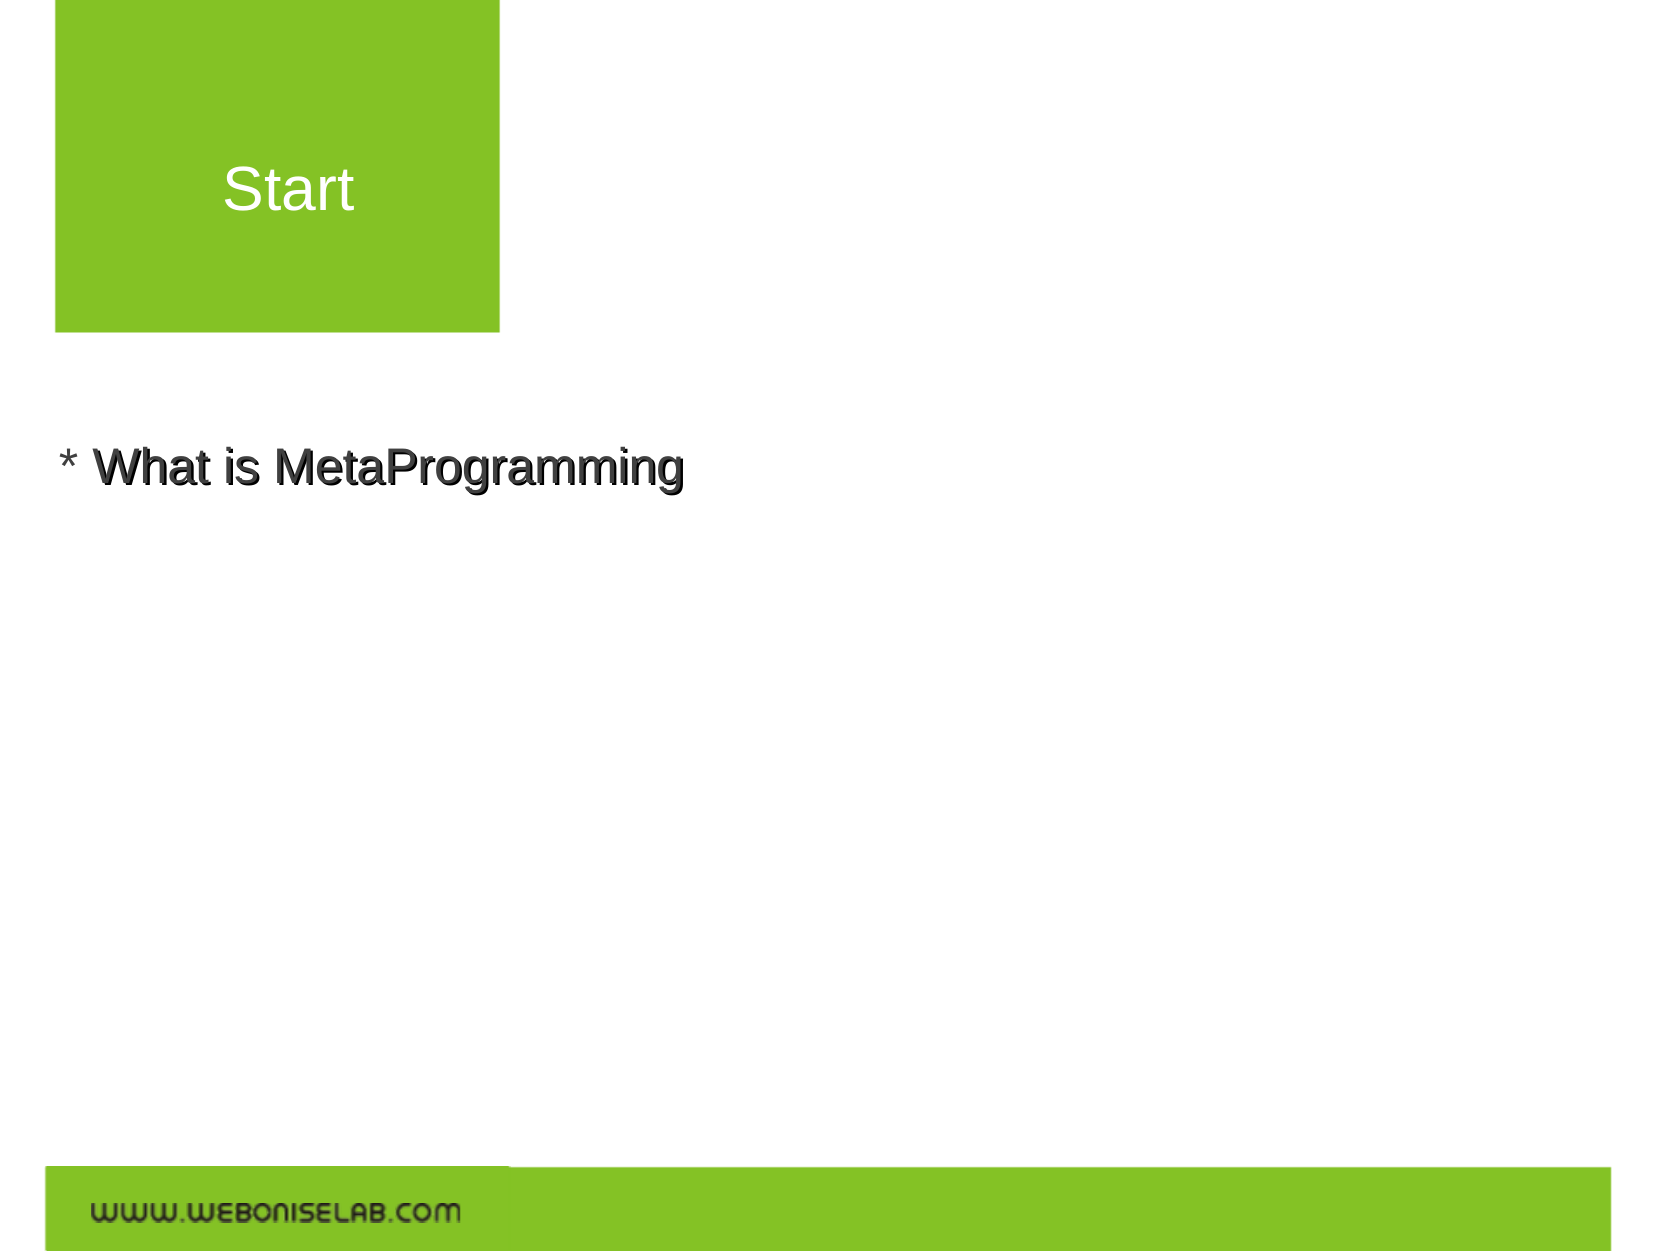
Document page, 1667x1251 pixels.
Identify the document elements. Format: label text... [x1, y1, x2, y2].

text_box * What is MetaProgramming [59, 354, 1583, 972]
picture [0, 0, 1667, 1251]
text_box Start [106, 153, 355, 225]
